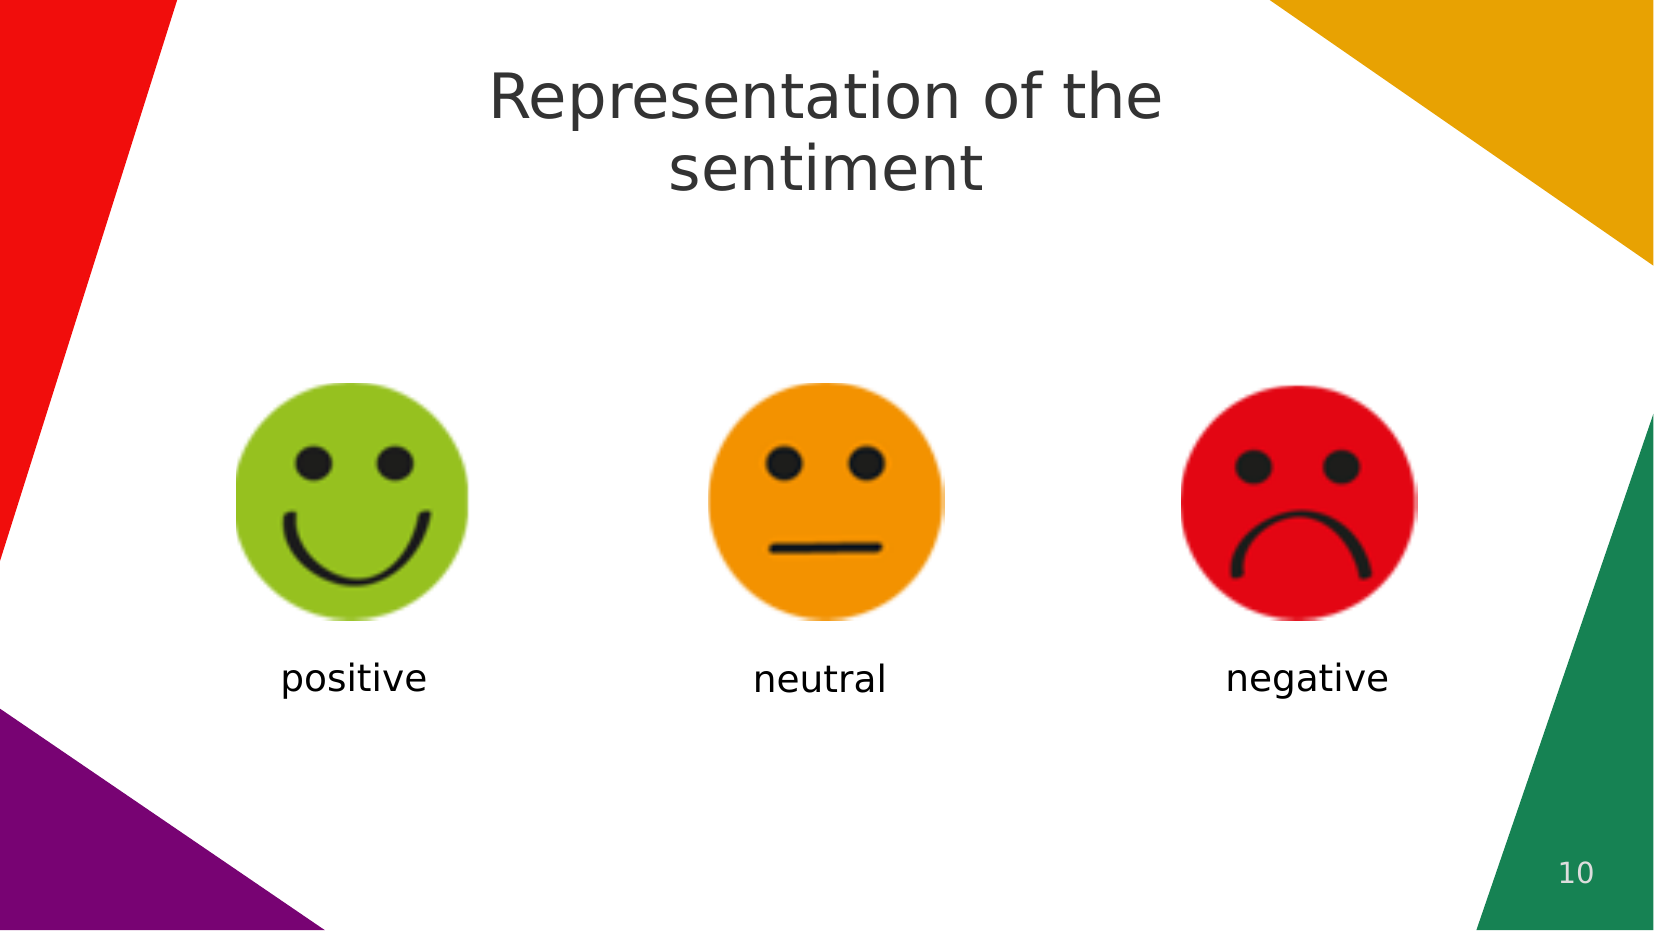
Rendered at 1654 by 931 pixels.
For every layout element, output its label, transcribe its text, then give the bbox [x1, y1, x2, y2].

text_box negative [1210, 649, 1447, 708]
picture [1181, 383, 1418, 621]
text_box positive [265, 649, 443, 708]
text_box neutral [738, 650, 1004, 709]
picture [708, 383, 945, 621]
title Representation of the sentiment [118, 59, 1536, 207]
picture [236, 383, 473, 621]
